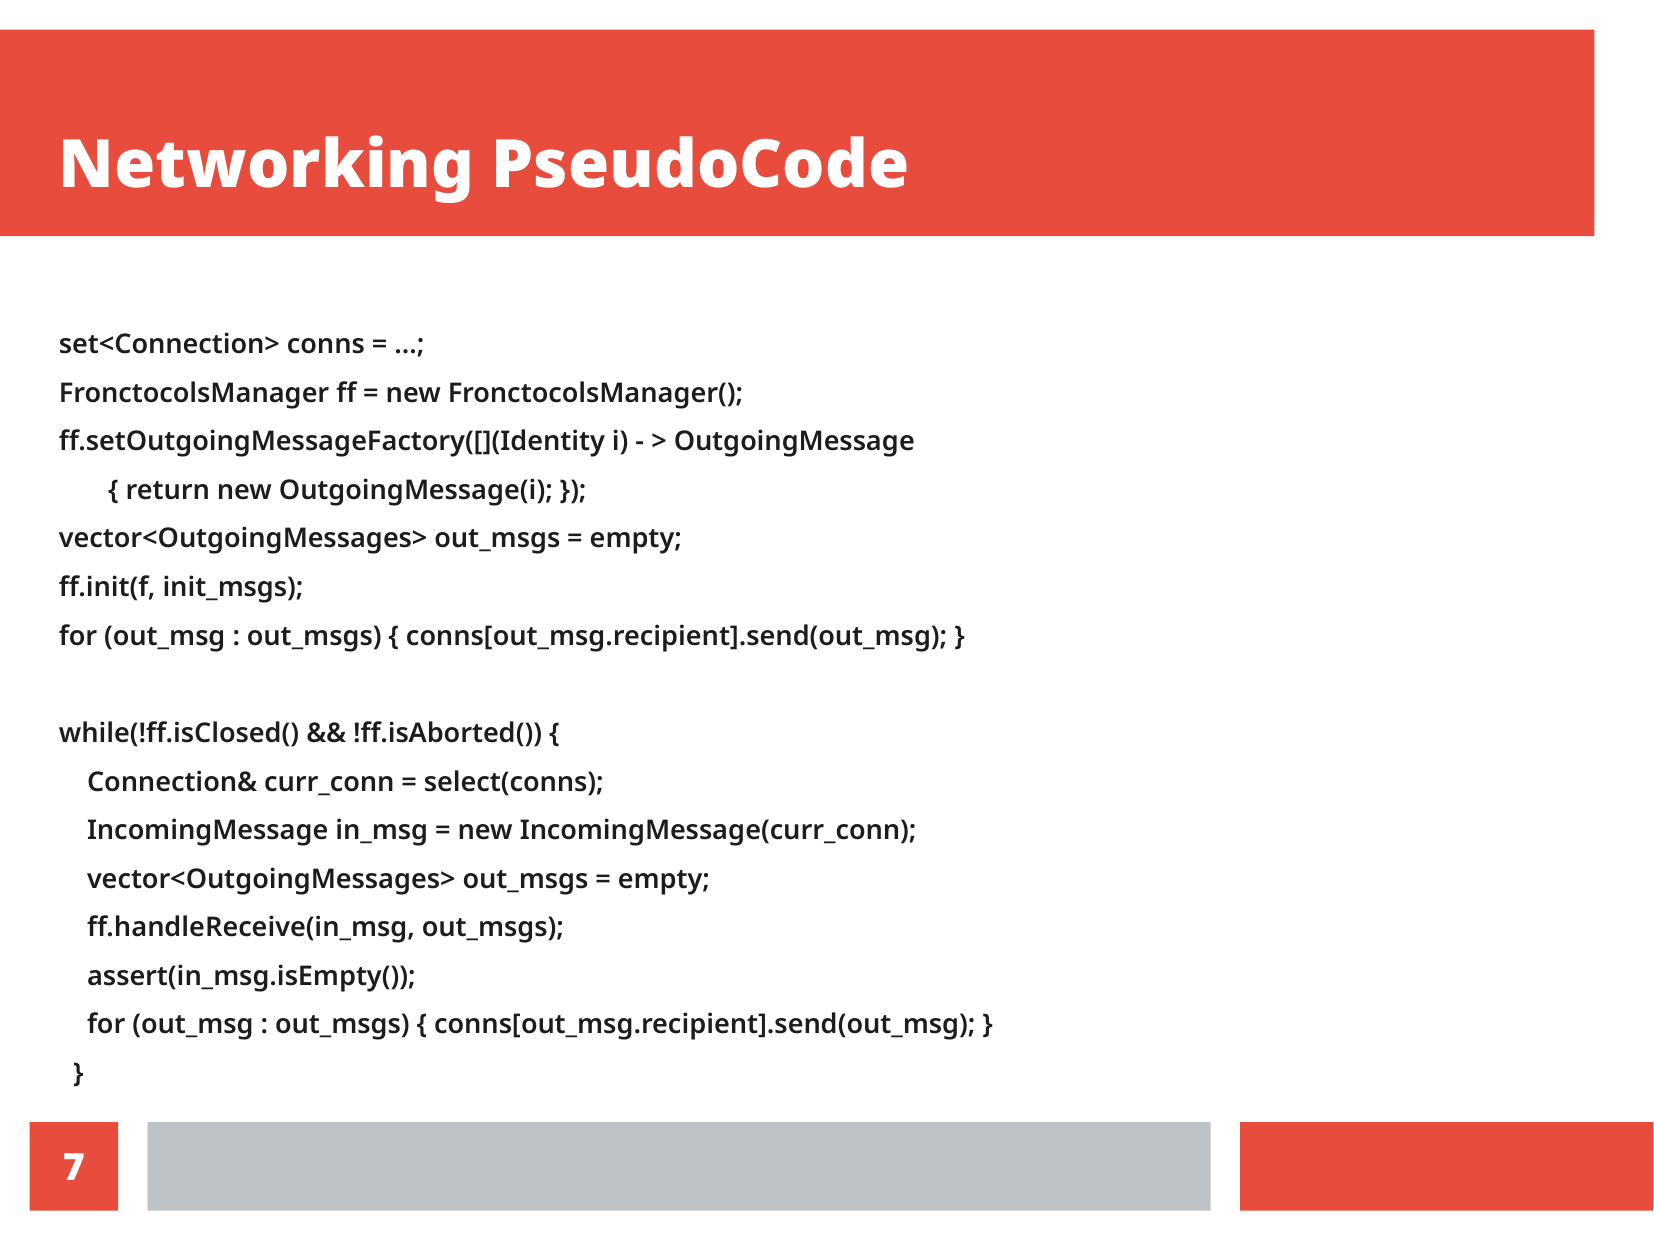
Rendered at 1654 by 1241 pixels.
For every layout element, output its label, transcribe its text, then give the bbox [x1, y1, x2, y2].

title Networking PseudoCode [59, 59, 1595, 207]
list set<Connection> conns = …; FronctocolsManager ff = new FronctocolsManager(); ff.setOutgoingMessageFactory([](Identity i) - > OutgoingMessage { return new OutgoingMessage(i); }); vector<OutgoingMessages> out_msgs = empty; ff.init(f, init_msgs); for (out_msg : out_msgs) { conns[out_msg.recipient].send(out_msg); } while(!ff.isClosed() && !ff.isAborted()) { Connection& curr_conn = select(conns); IncomingMessage in_msg = new IncomingMessage(curr_conn); vector<OutgoingMessages> out_msgs = empty; ff.handleReceive(in_msg, out_msgs); assert(in_msg.isEmpty()); for (out_msg : out_msgs) { conns[out_msg.recipient].send(out_msg); } } [59, 324, 1565, 1093]
